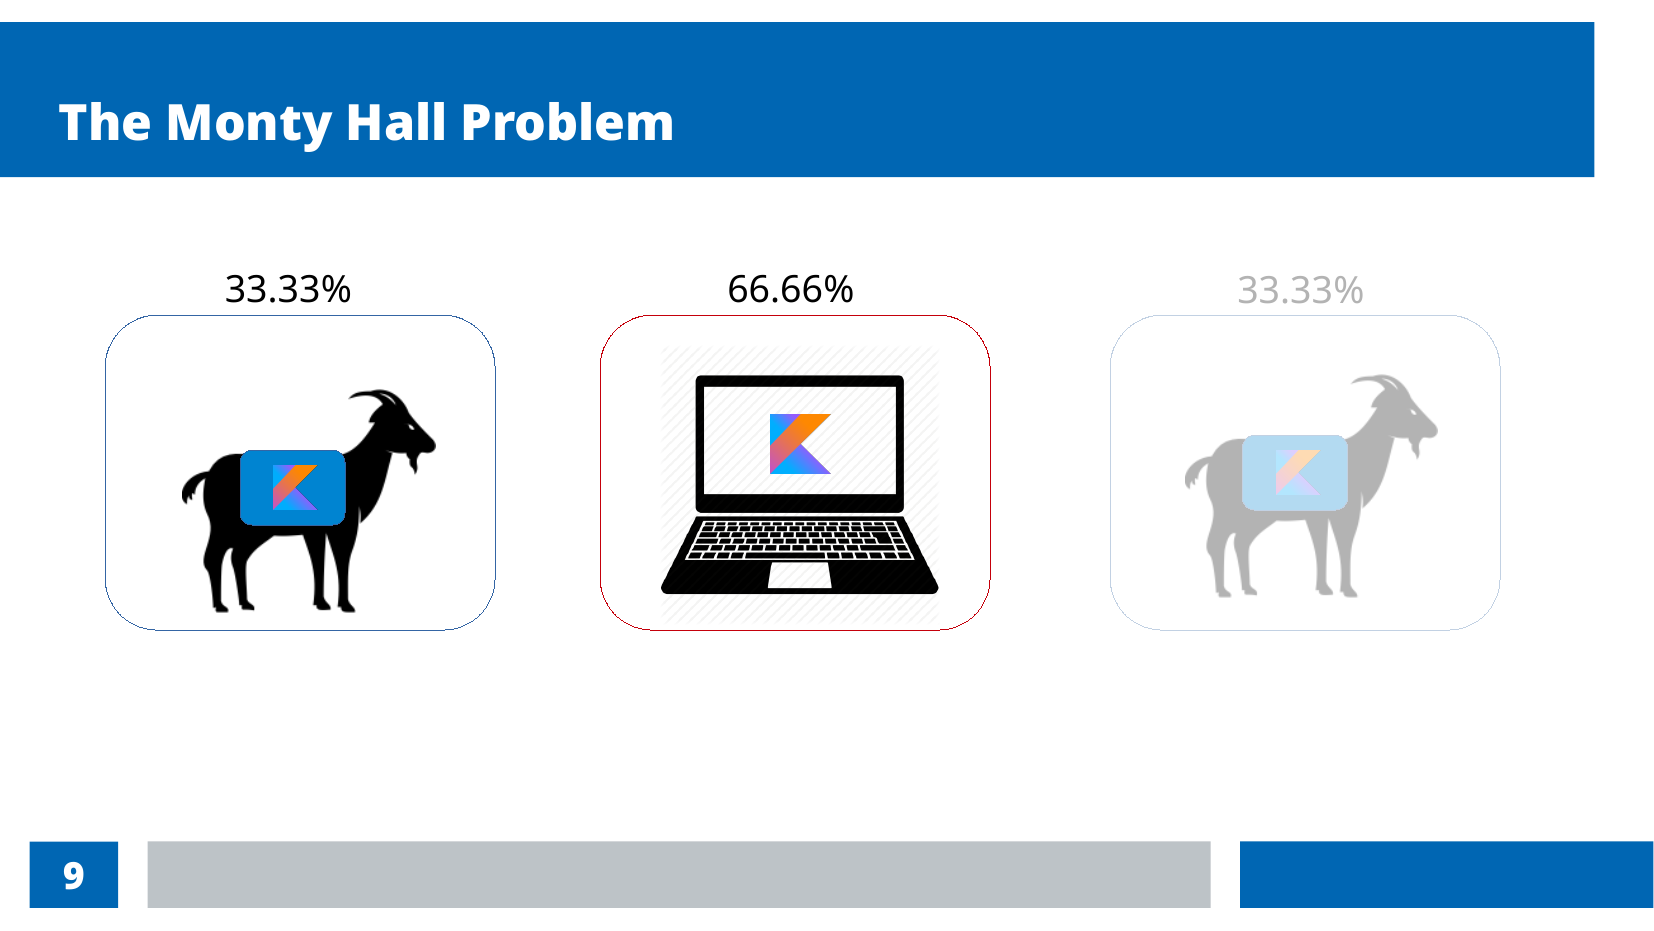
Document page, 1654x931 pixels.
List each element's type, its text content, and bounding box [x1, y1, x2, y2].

text_box 66.66% [712, 255, 886, 318]
text_box [1080, 240, 1516, 676]
title The Monty Hall Problem [59, 44, 1595, 156]
text_box 33.33% [210, 255, 383, 318]
picture [659, 344, 940, 625]
text_box [240, 450, 346, 526]
picture [182, 374, 436, 628]
